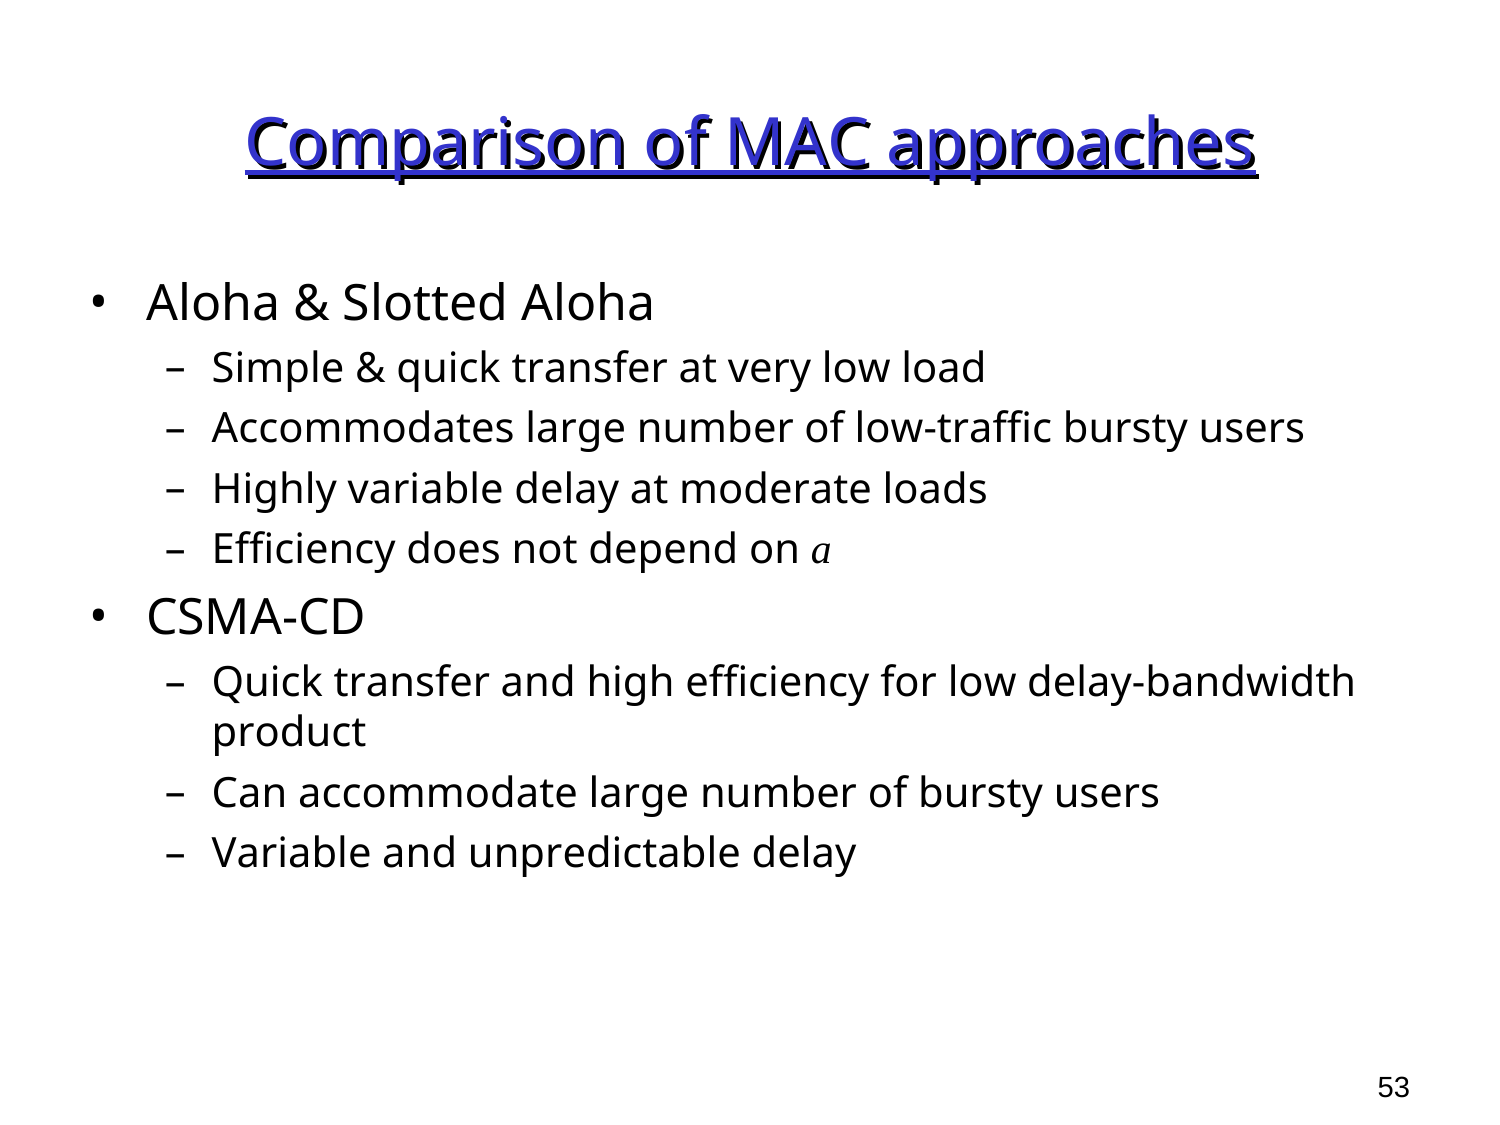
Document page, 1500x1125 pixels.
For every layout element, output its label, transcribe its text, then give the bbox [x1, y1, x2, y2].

title Comparison of MAC approaches [75, 45, 1426, 233]
list Aloha & Slotted Aloha Simple & quick transfer at very low load Accommodates large number of low-traffic bursty users Highly variable delay at moderate loads Efficiency does not depend on a CSMA-CD Quick transfer and high efficiency for low delay-bandwidth product Can accommodate large number of bursty users Variable and unpredictable delay [75, 262, 1426, 1039]
